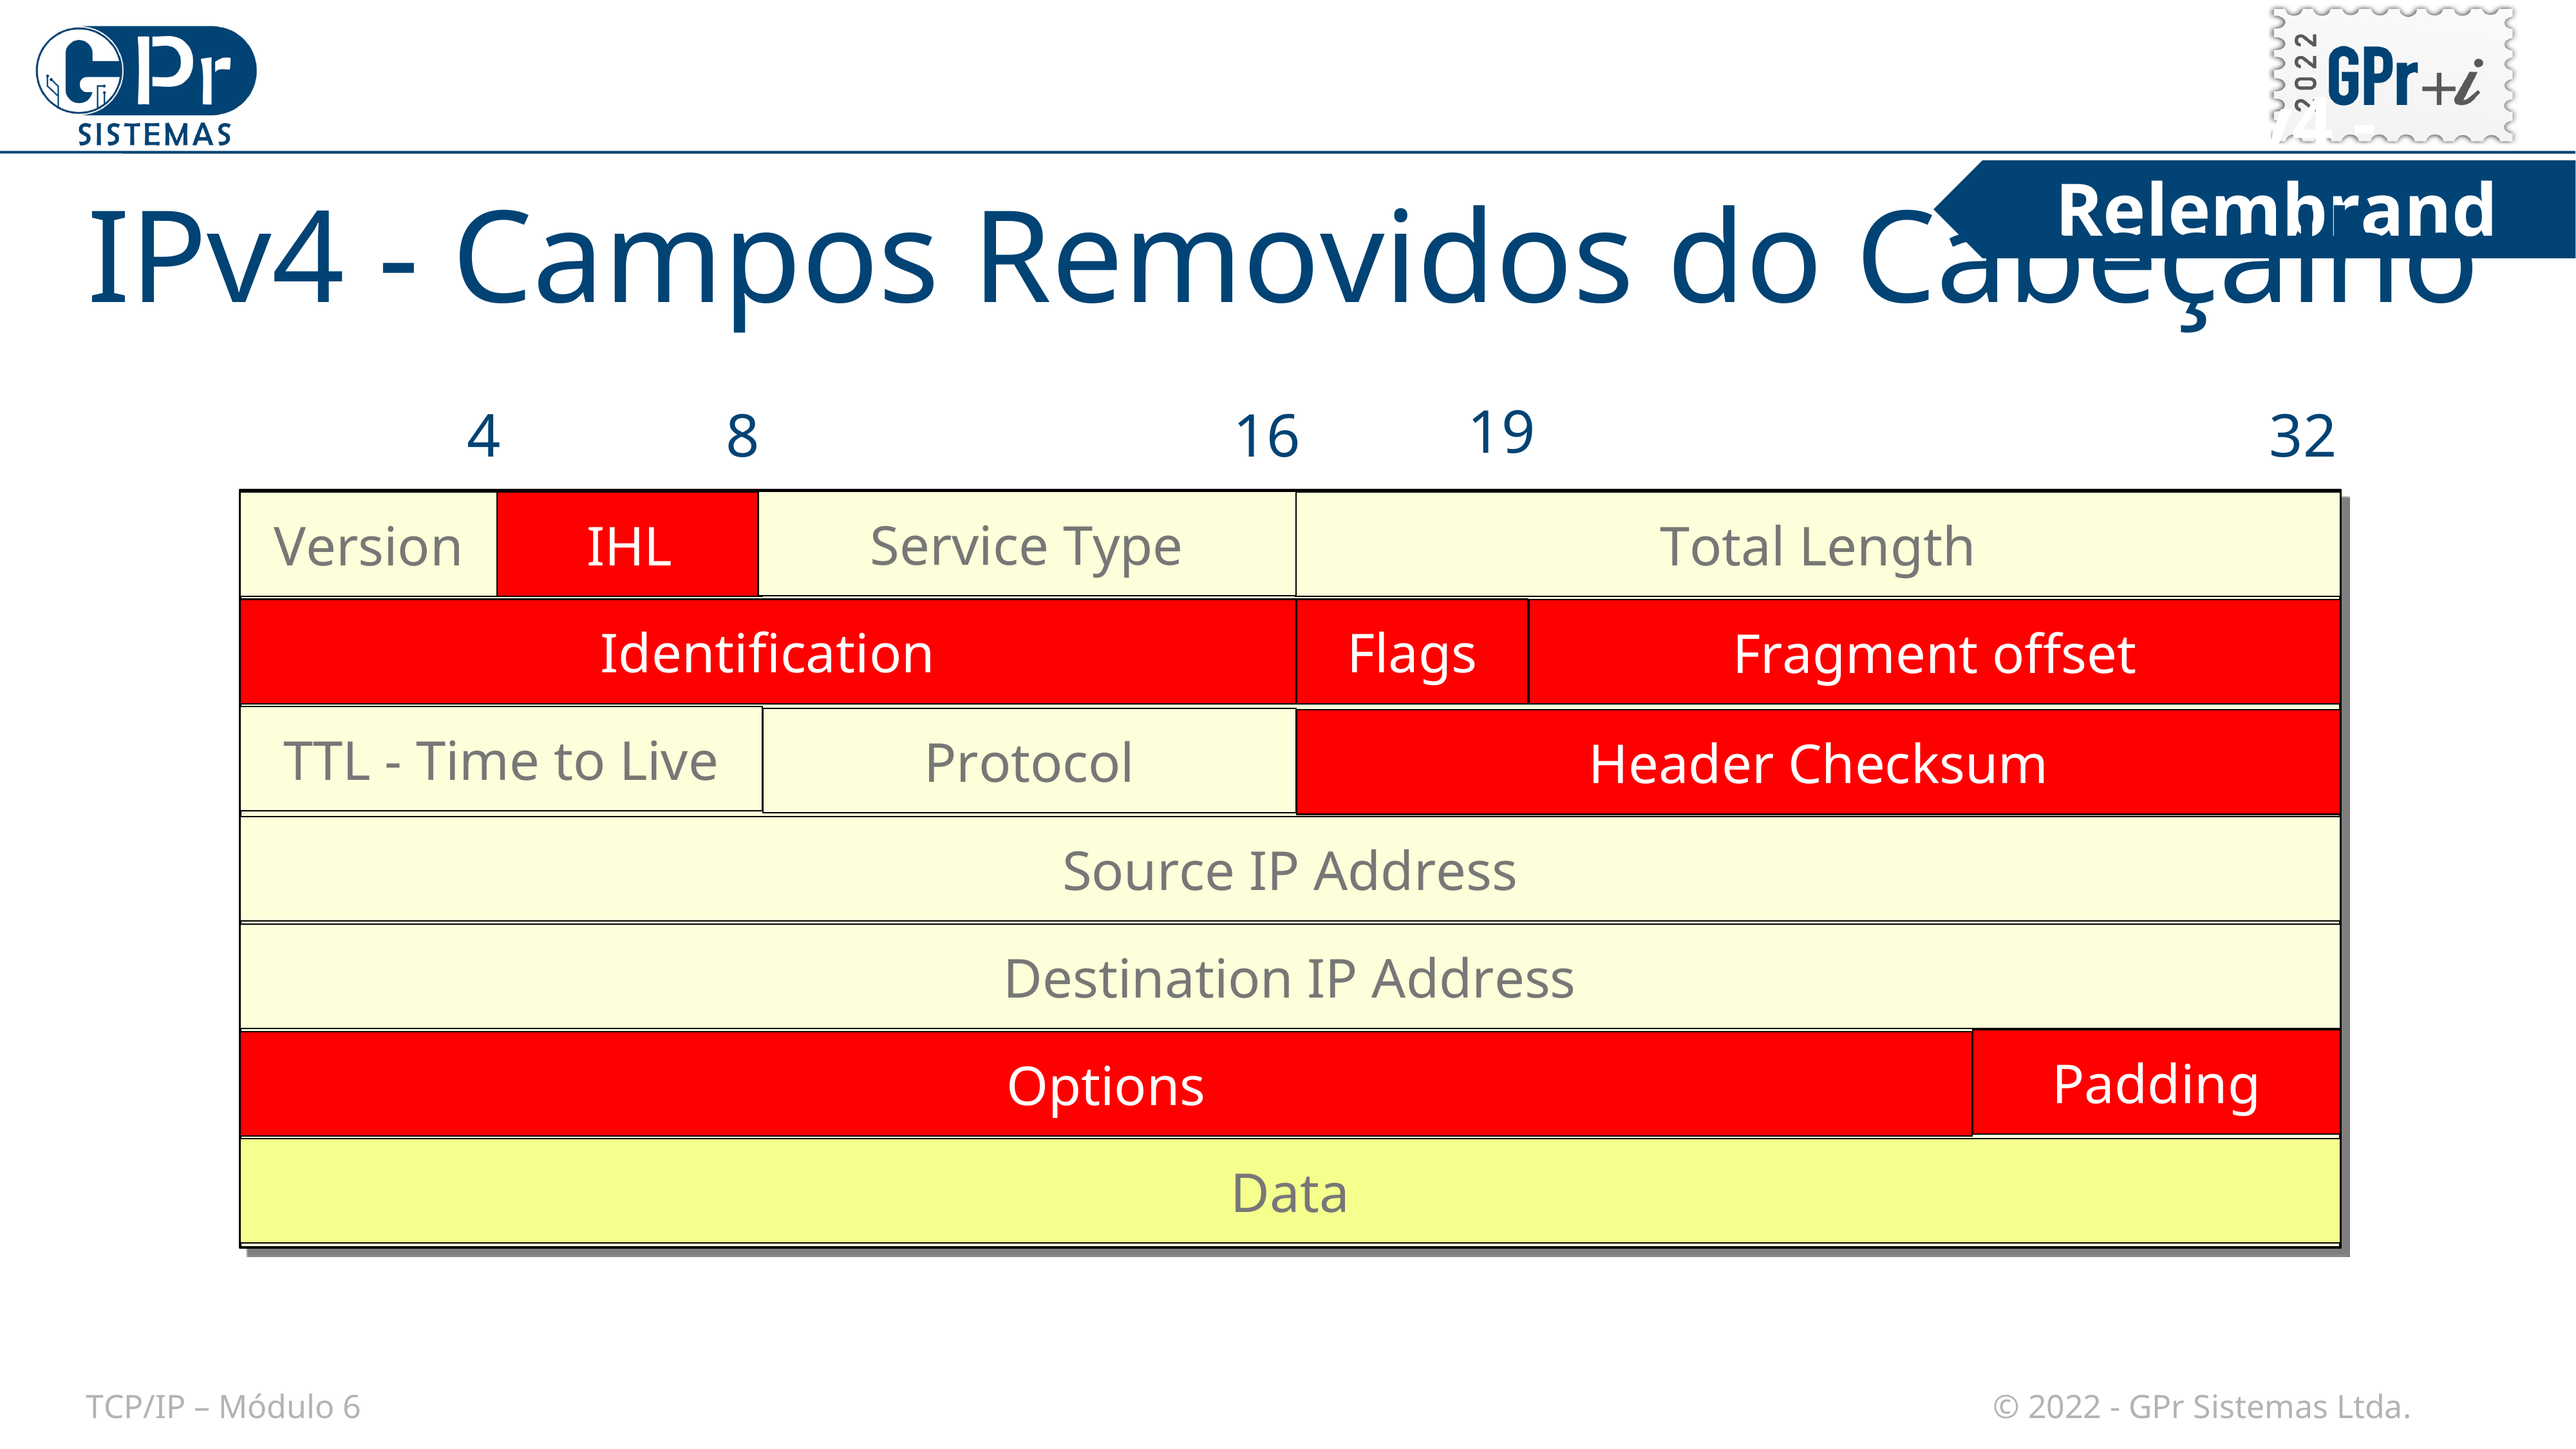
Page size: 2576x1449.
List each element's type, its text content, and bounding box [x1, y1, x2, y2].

text_box Total Length [1295, 492, 2340, 596]
text_box Protocol [763, 708, 1296, 813]
text_box 8 [717, 393, 835, 498]
text_box [240, 1028, 2340, 1139]
picture [34, 26, 257, 147]
text_box Options [240, 1032, 1972, 1136]
text_box Fragment offset [1529, 600, 2340, 704]
text_box Source IP Address [240, 817, 2340, 921]
text_box Data [240, 1139, 2340, 1243]
text_box Header Checksum [1297, 710, 2340, 814]
text_box 4 [457, 393, 576, 498]
text_box IPv4 - Relembrando [2040, 113, 2514, 300]
text_box Identification [240, 599, 1296, 704]
text_box [240, 1243, 2340, 1247]
text_box Service Type [758, 491, 1296, 596]
text_box [240, 921, 2340, 924]
text_box [2514, 160, 2576, 258]
text_box Flags [1297, 599, 1528, 704]
text_box [240, 596, 2340, 817]
list IPv4 - Campos Removidos do Cabeçalho [81, 169, 2496, 343]
picture [2268, 4, 2519, 145]
text_box 19 [1458, 389, 1646, 493]
text_box Padding [1973, 1030, 2340, 1134]
text_box Destination IP Address [240, 924, 2340, 1028]
text_box [1975, 160, 2040, 169]
text_box Version [240, 492, 497, 596]
text_box IHL [497, 492, 762, 596]
text_box TTL - Time to Live [240, 706, 762, 811]
text_box 16 [1224, 393, 1434, 498]
text_box 32 [2260, 393, 2447, 498]
